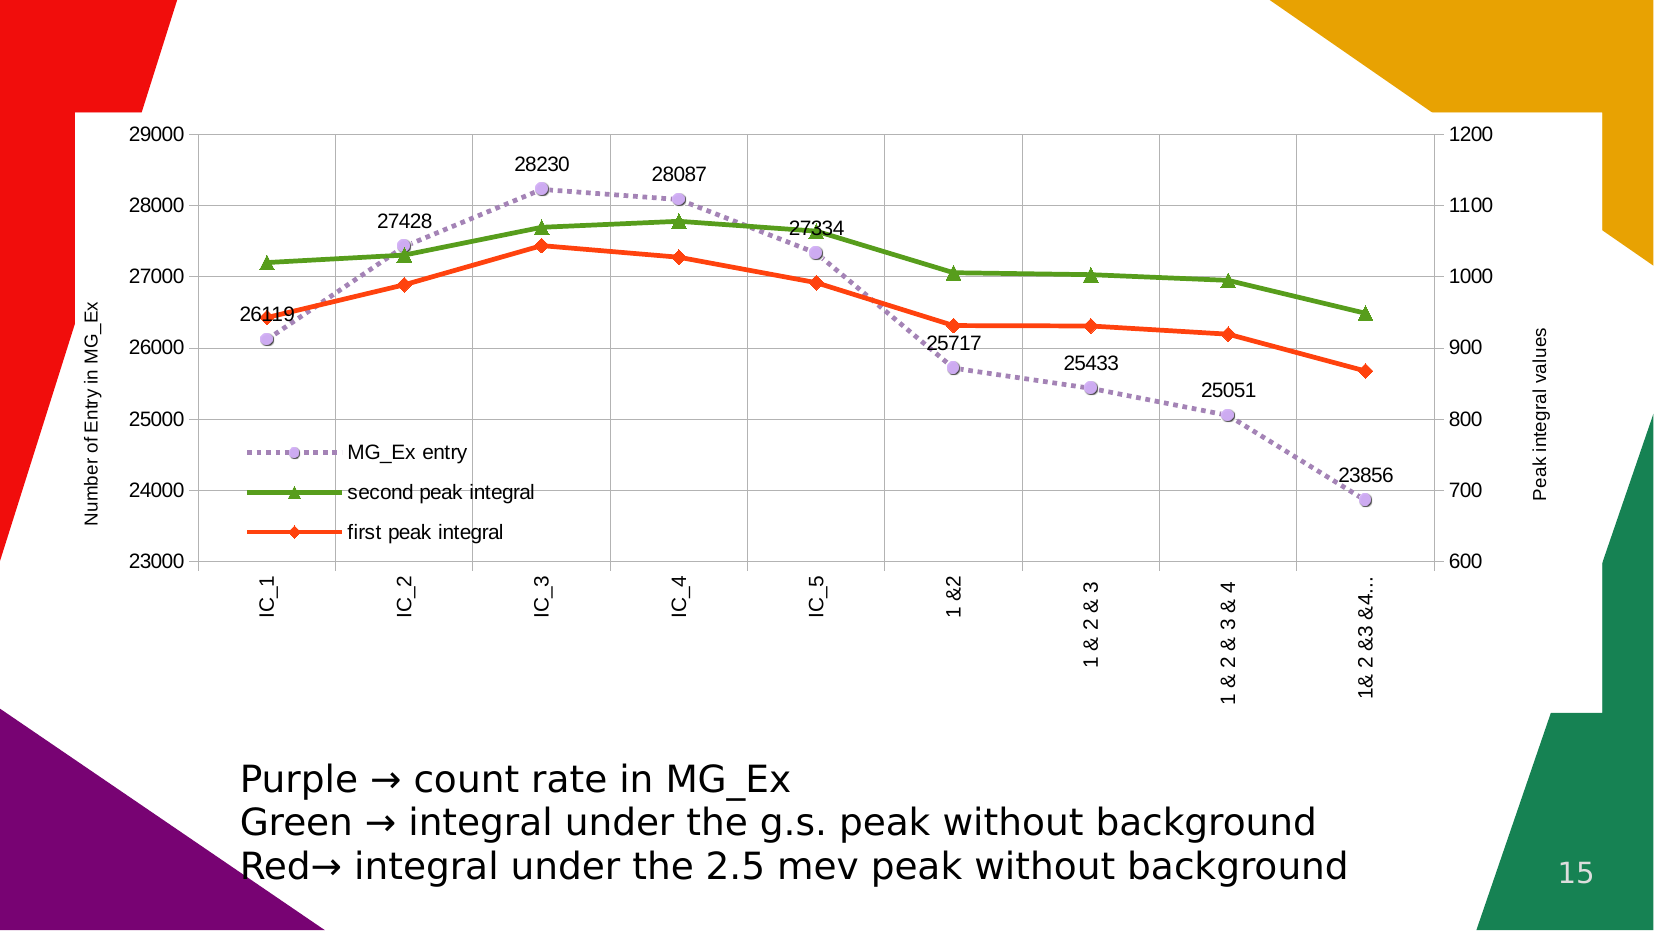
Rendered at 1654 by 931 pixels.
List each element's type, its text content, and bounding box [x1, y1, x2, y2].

chart [75, 112, 1603, 713]
text_box Purple → count rate in MG_Ex Green → integral under the g.s. peak without background Red→ integral under the 2.5 mev peak without background [225, 750, 1501, 931]
